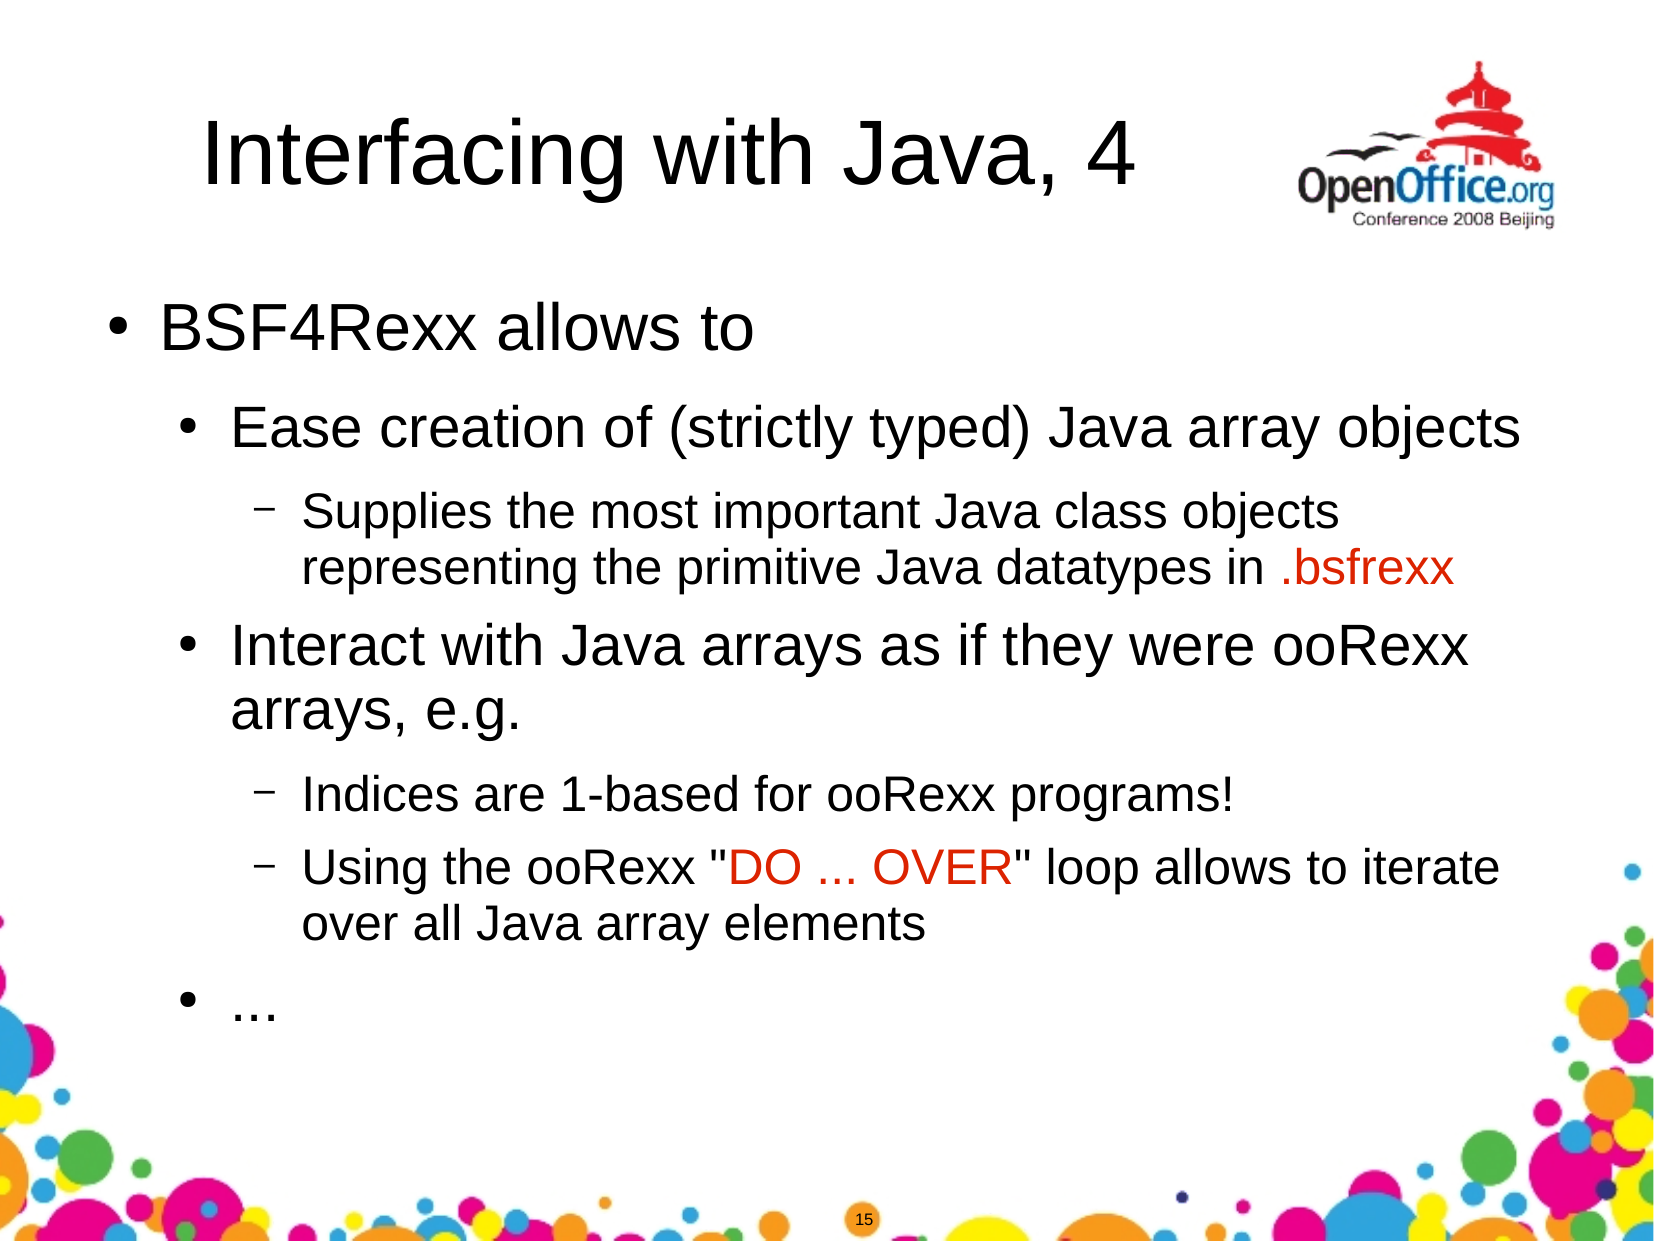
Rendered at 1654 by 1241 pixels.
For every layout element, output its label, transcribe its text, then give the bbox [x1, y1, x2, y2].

list BSF4Rexx allows to Ease creation of (strictly typed) Java array objects Supplies the most important Java class objects representing the primitive Java datatypes in .bsfrexx Interact with Java arrays as if they were ooRexx arrays, e.g. Indices are 1-based for ooRexx programs! Using the ooRexx "DO ... OVER" loop allows to iterate over all Java array elements ... [88, 290, 1577, 1113]
picture [0, 810, 1654, 1241]
title Interfacing with Java, 4 [82, 56, 1258, 250]
picture [1285, 51, 1569, 250]
